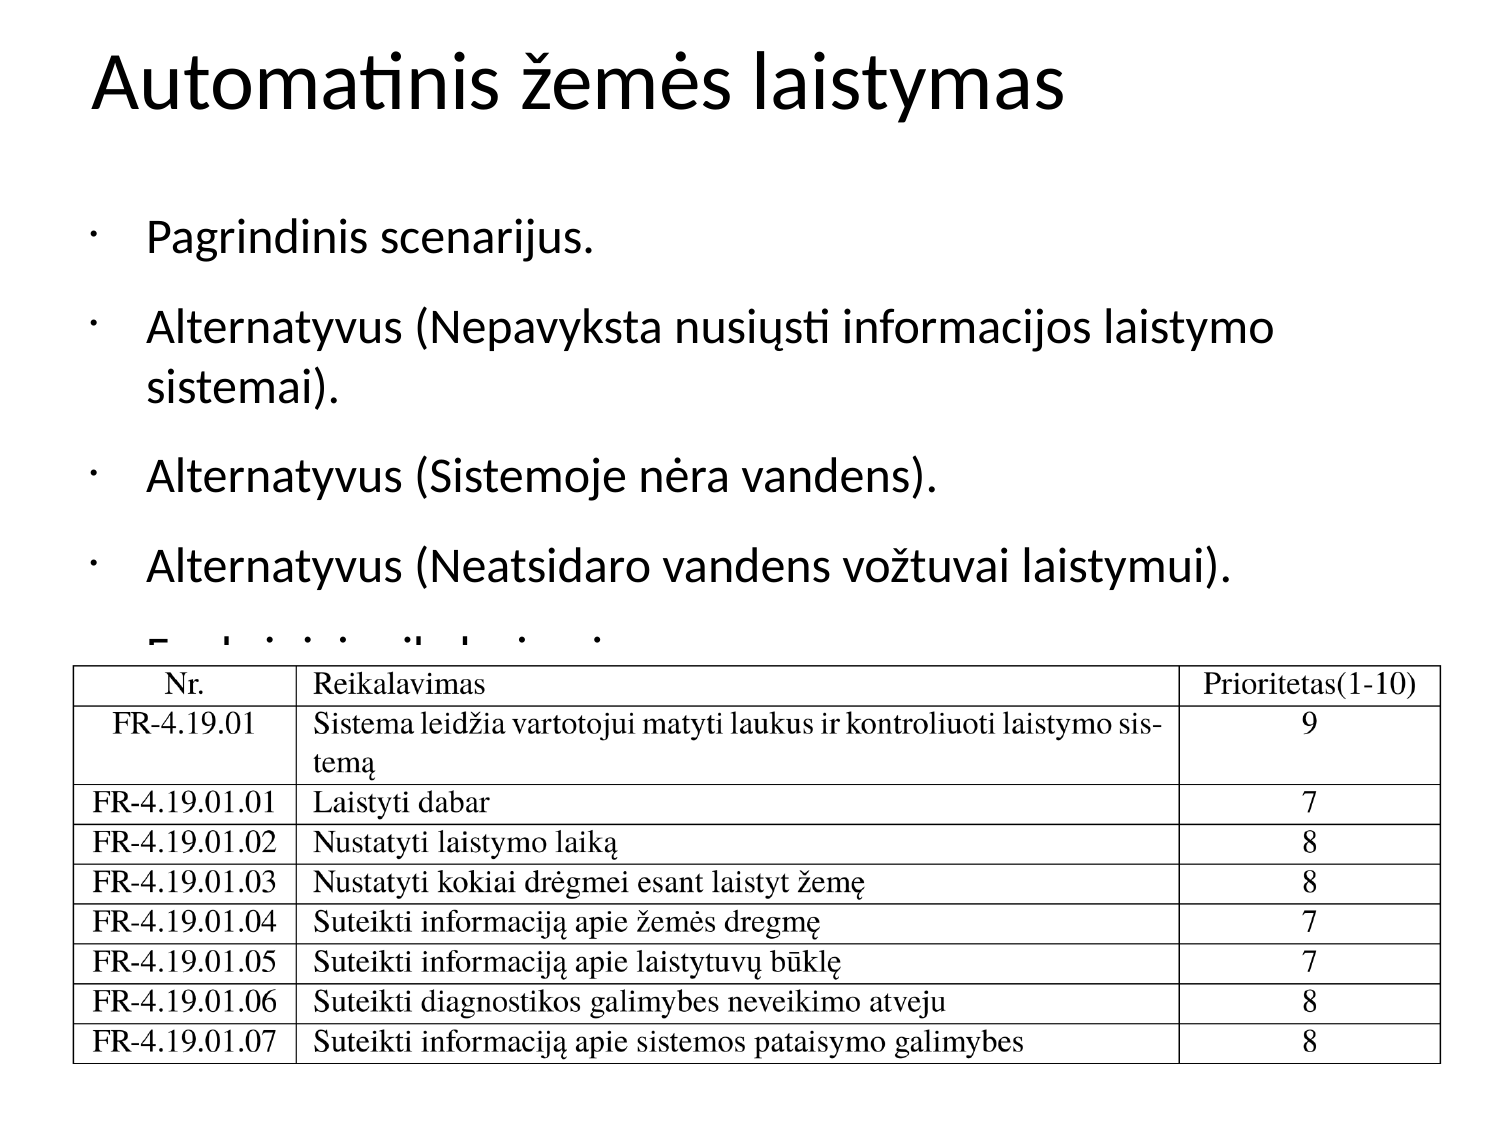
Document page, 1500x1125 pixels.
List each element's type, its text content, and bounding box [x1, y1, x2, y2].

list Pagrindinis scenarijus. Alternatyvus (Nepavyksta nusiųsti informacijos laistymo sistemai). Alternatyvus (Sistemoje nėra vandens). Alternatyvus (Neatsidaro vandens vožtuvai laistymui). Funkciniai reikalavimai: [75, 196, 1425, 645]
picture [53, 645, 1459, 1079]
title Automatinis žemės laistymas [76, 19, 1307, 171]
